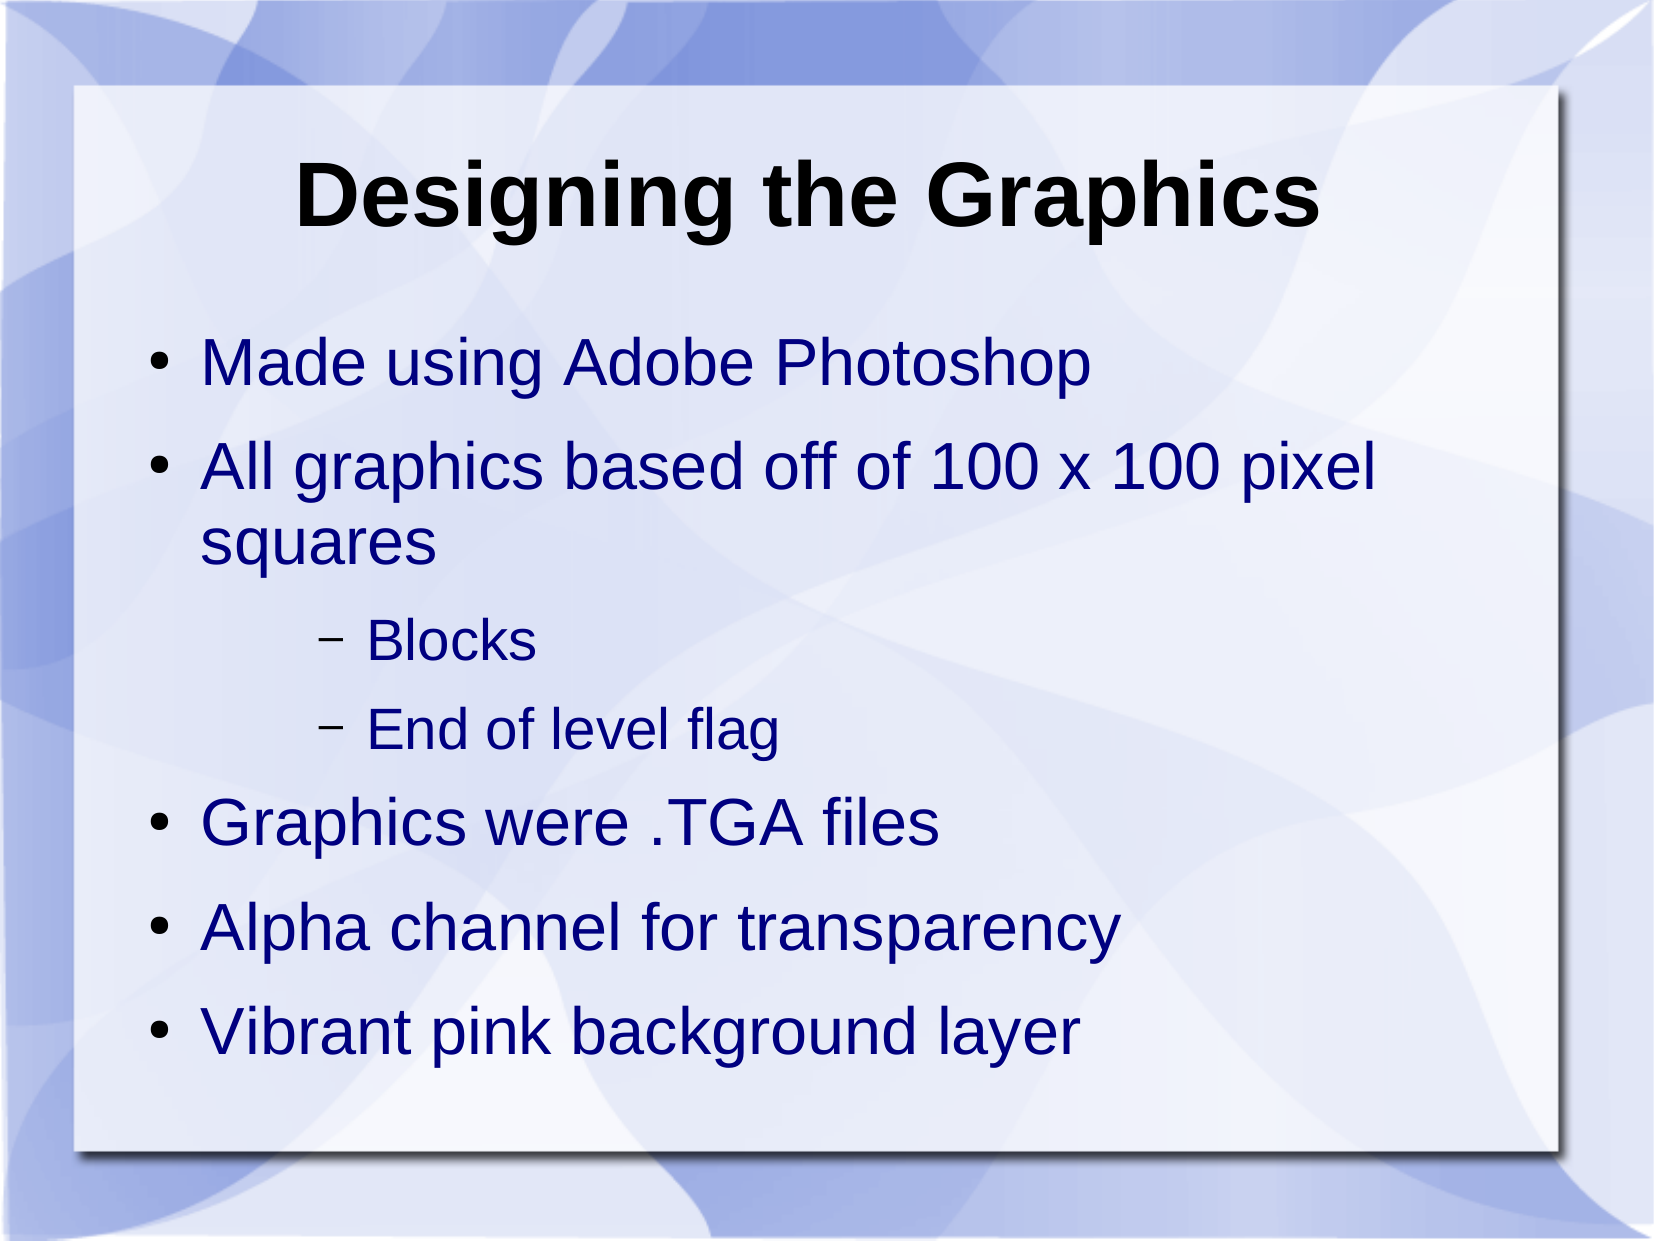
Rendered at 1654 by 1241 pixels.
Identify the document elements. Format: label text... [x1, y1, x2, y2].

list Made using Adobe Photoshop All graphics based off of 100 x 100 pixel squares Blocks End of level flag Graphics were .TGA files Alpha channel for transparency Vibrant pink background layer [129, 324, 1489, 1069]
picture [0, 0, 1654, 1241]
title Designing the Graphics [82, 90, 1536, 298]
